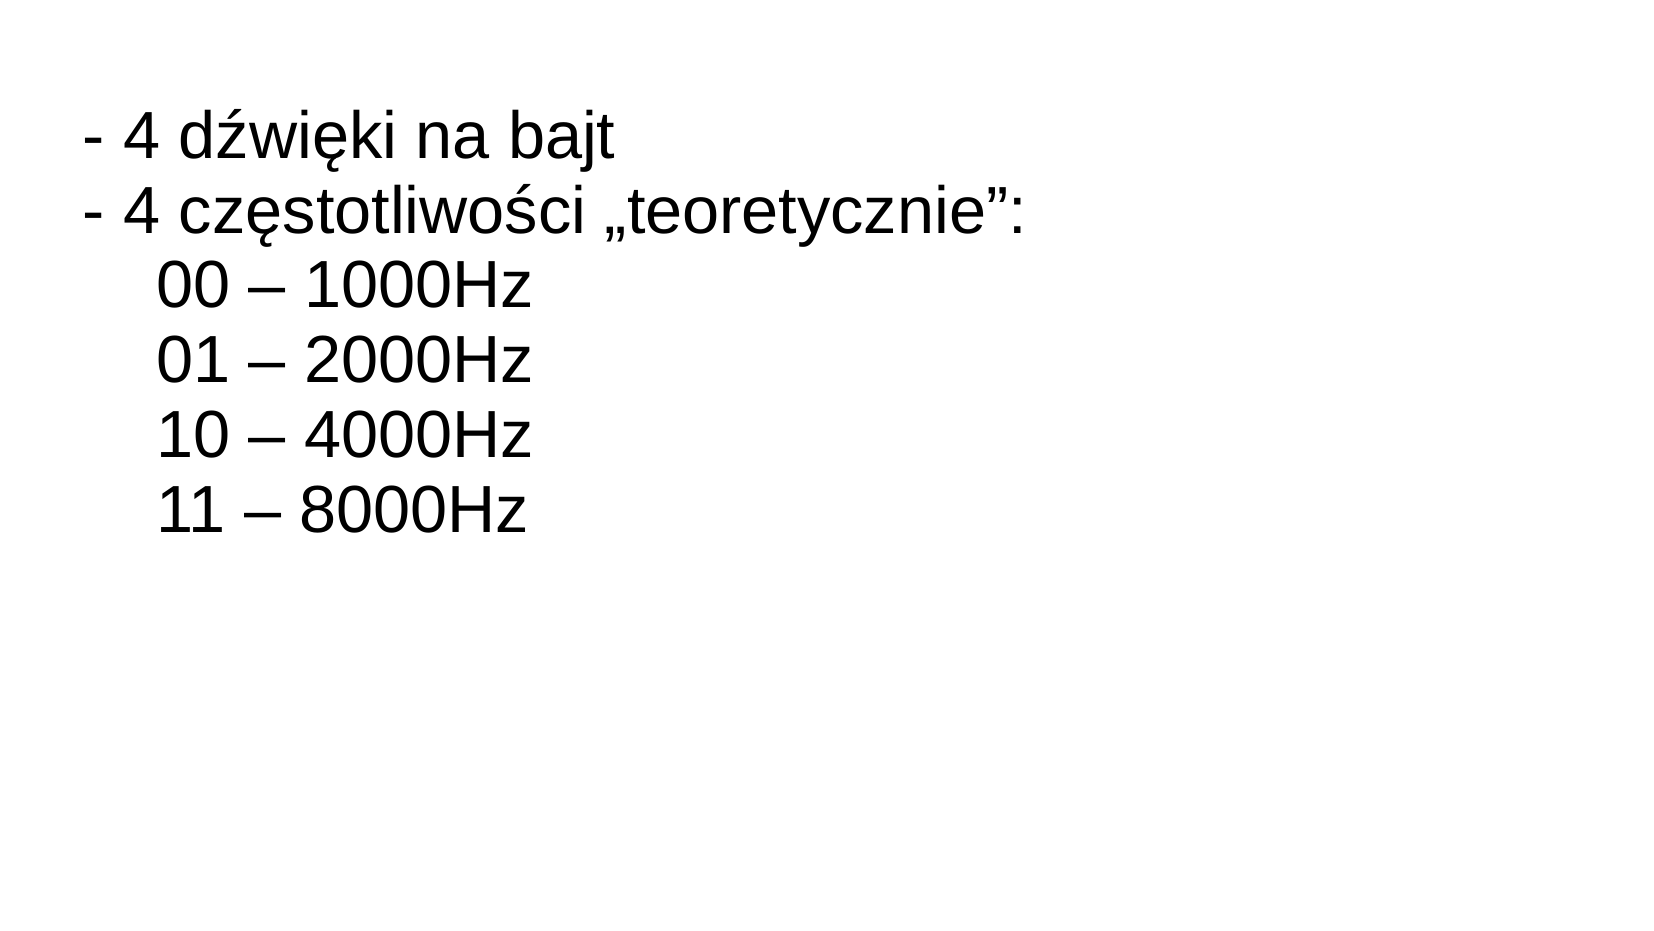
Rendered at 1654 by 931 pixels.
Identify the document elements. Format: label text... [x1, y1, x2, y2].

subtitle - 4 dźwięki na bajt - 4 częstotliwości „teoretycznie”: 00 – 1000Hz 01 – 2000Hz 10 – 4000Hz 11 – 8000Hz [82, 37, 1571, 757]
